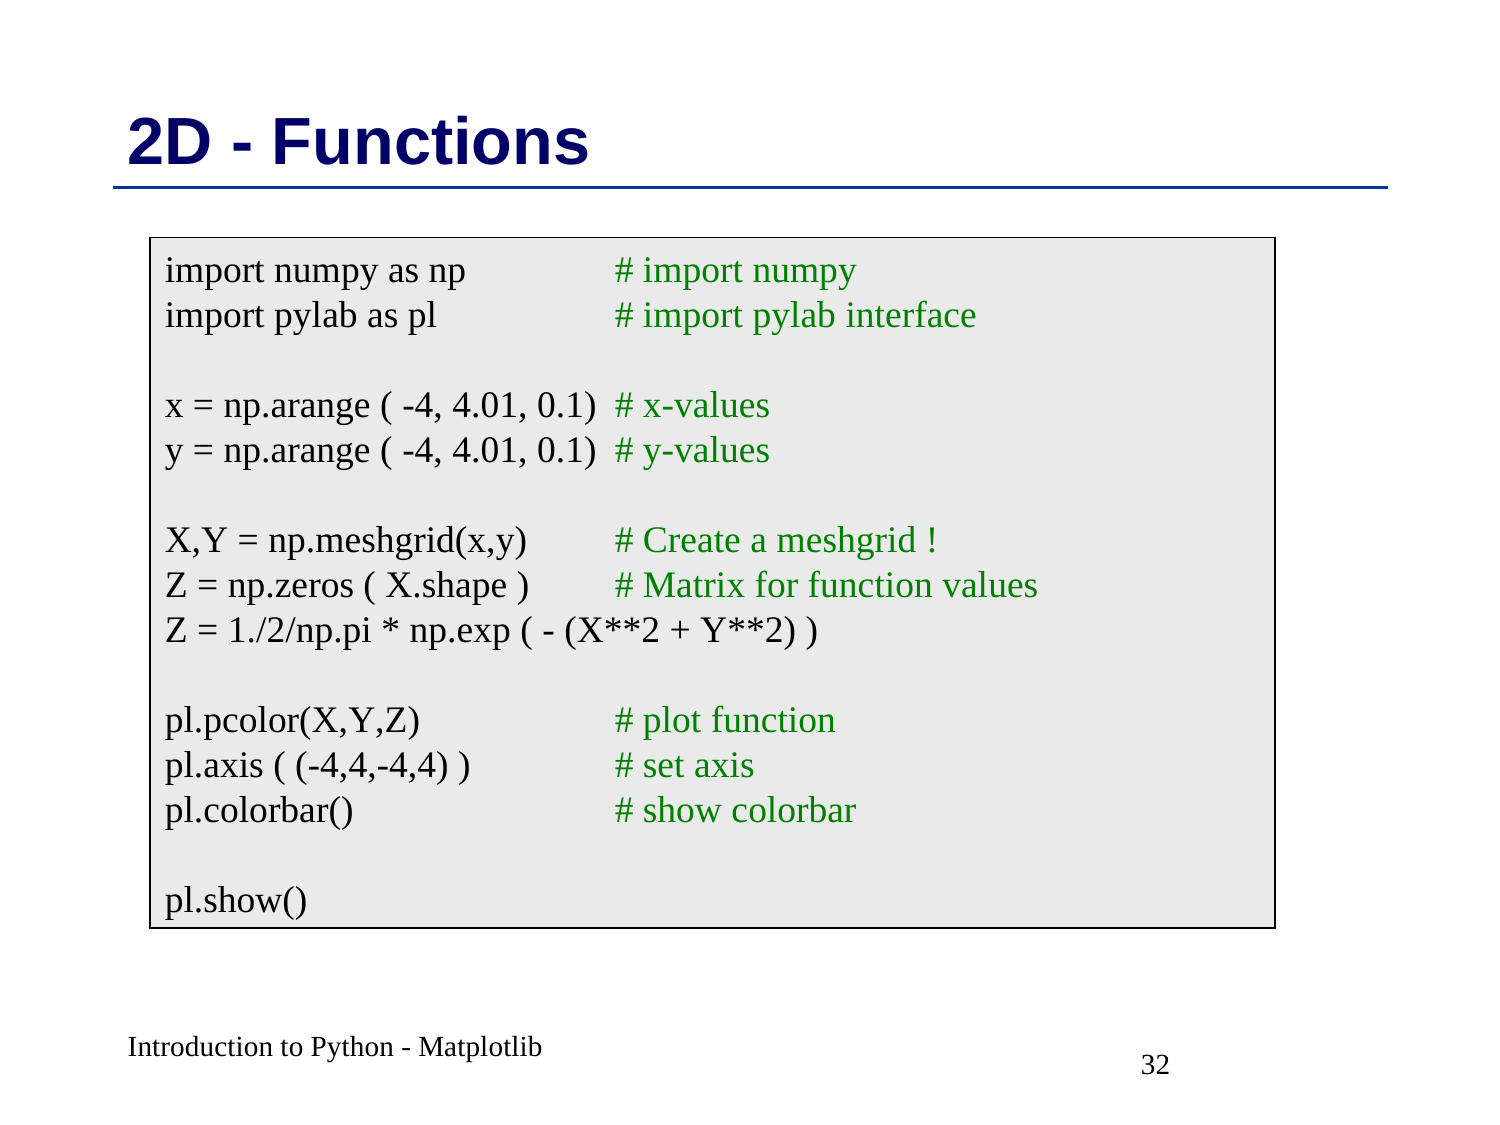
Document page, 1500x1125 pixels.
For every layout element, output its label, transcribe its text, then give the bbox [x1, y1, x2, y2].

text_box import numpy as np # import numpy import pylab as pl # import pylab interface x = np.arange ( -4, 4.01, 0.1) # x-values y = np.arange ( -4, 4.01, 0.1) # y-values X,Y = np.meshgrid(x,y) # Create a meshgrid ! Z = np.zeros ( X.shape ) # Matrix for function values Z = 1./2/np.pi * np.exp ( - (X**2 + Y**2) ) pl.pcolor(X,Y,Z) # plot function pl.axis ( (-4,4,-4,4) ) # set axis pl.colorbar() # show colorbar pl.show() [150, 237, 1276, 928]
text_box <number> [1074, 1025, 1388, 1101]
title 2D - Functions [112, 89, 1388, 186]
text_box Introduction to Python - Matplotlib [112, 1025, 501, 1101]
